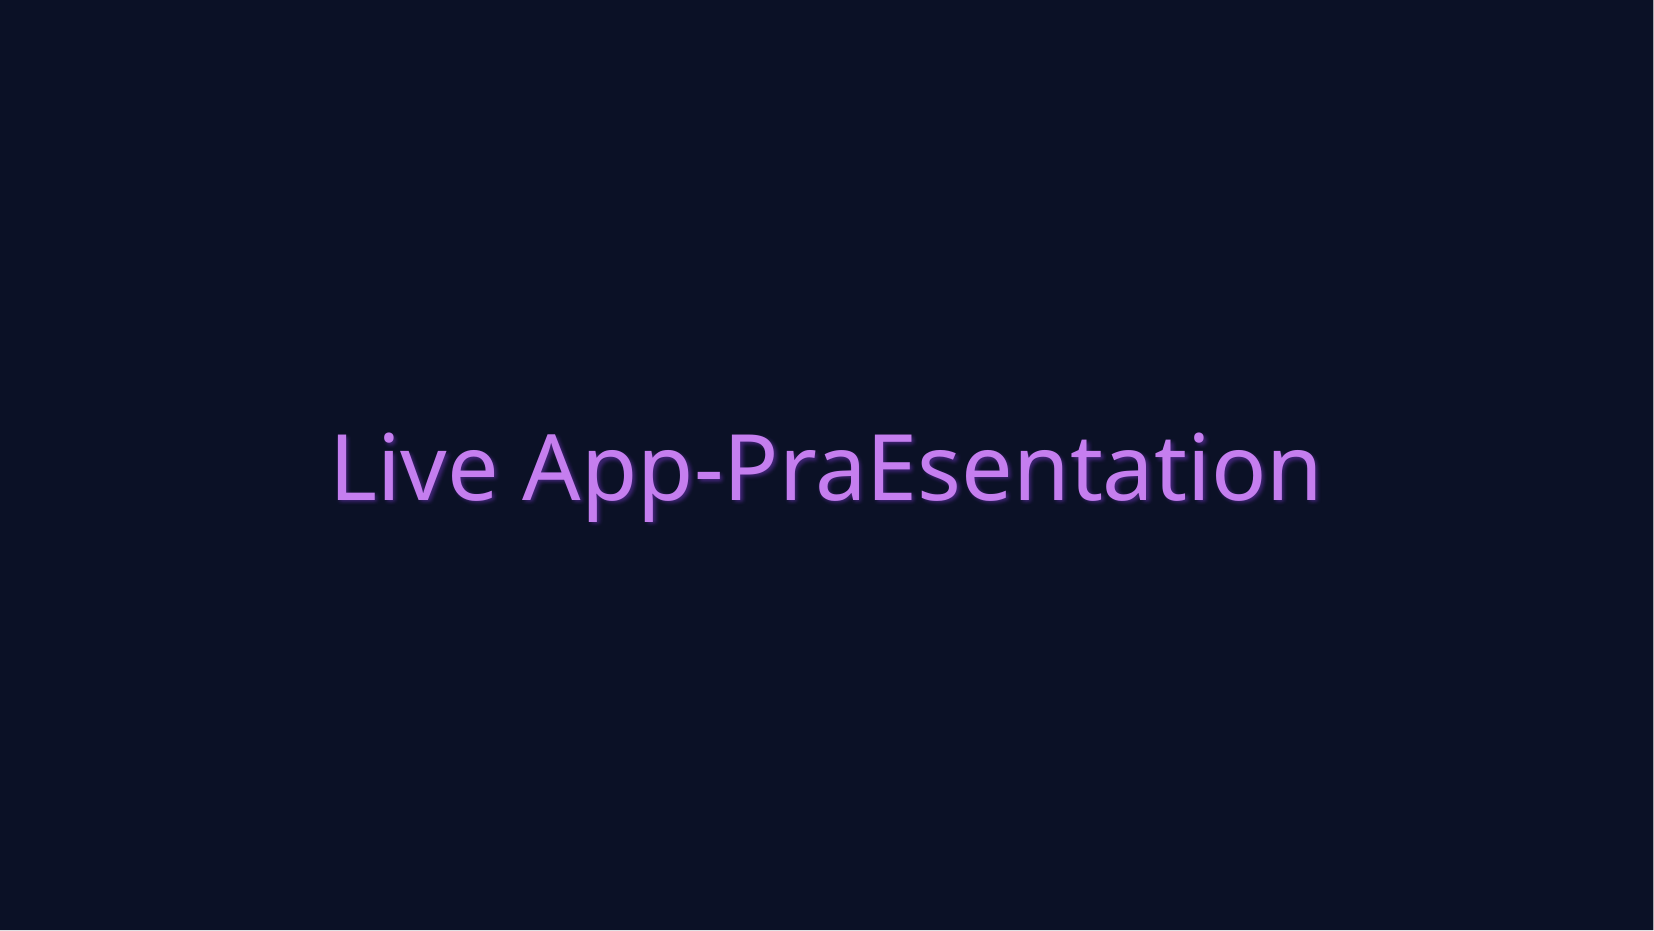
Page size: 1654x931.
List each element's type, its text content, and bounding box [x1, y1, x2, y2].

title Live App-PraEsentation [82, 387, 1571, 543]
